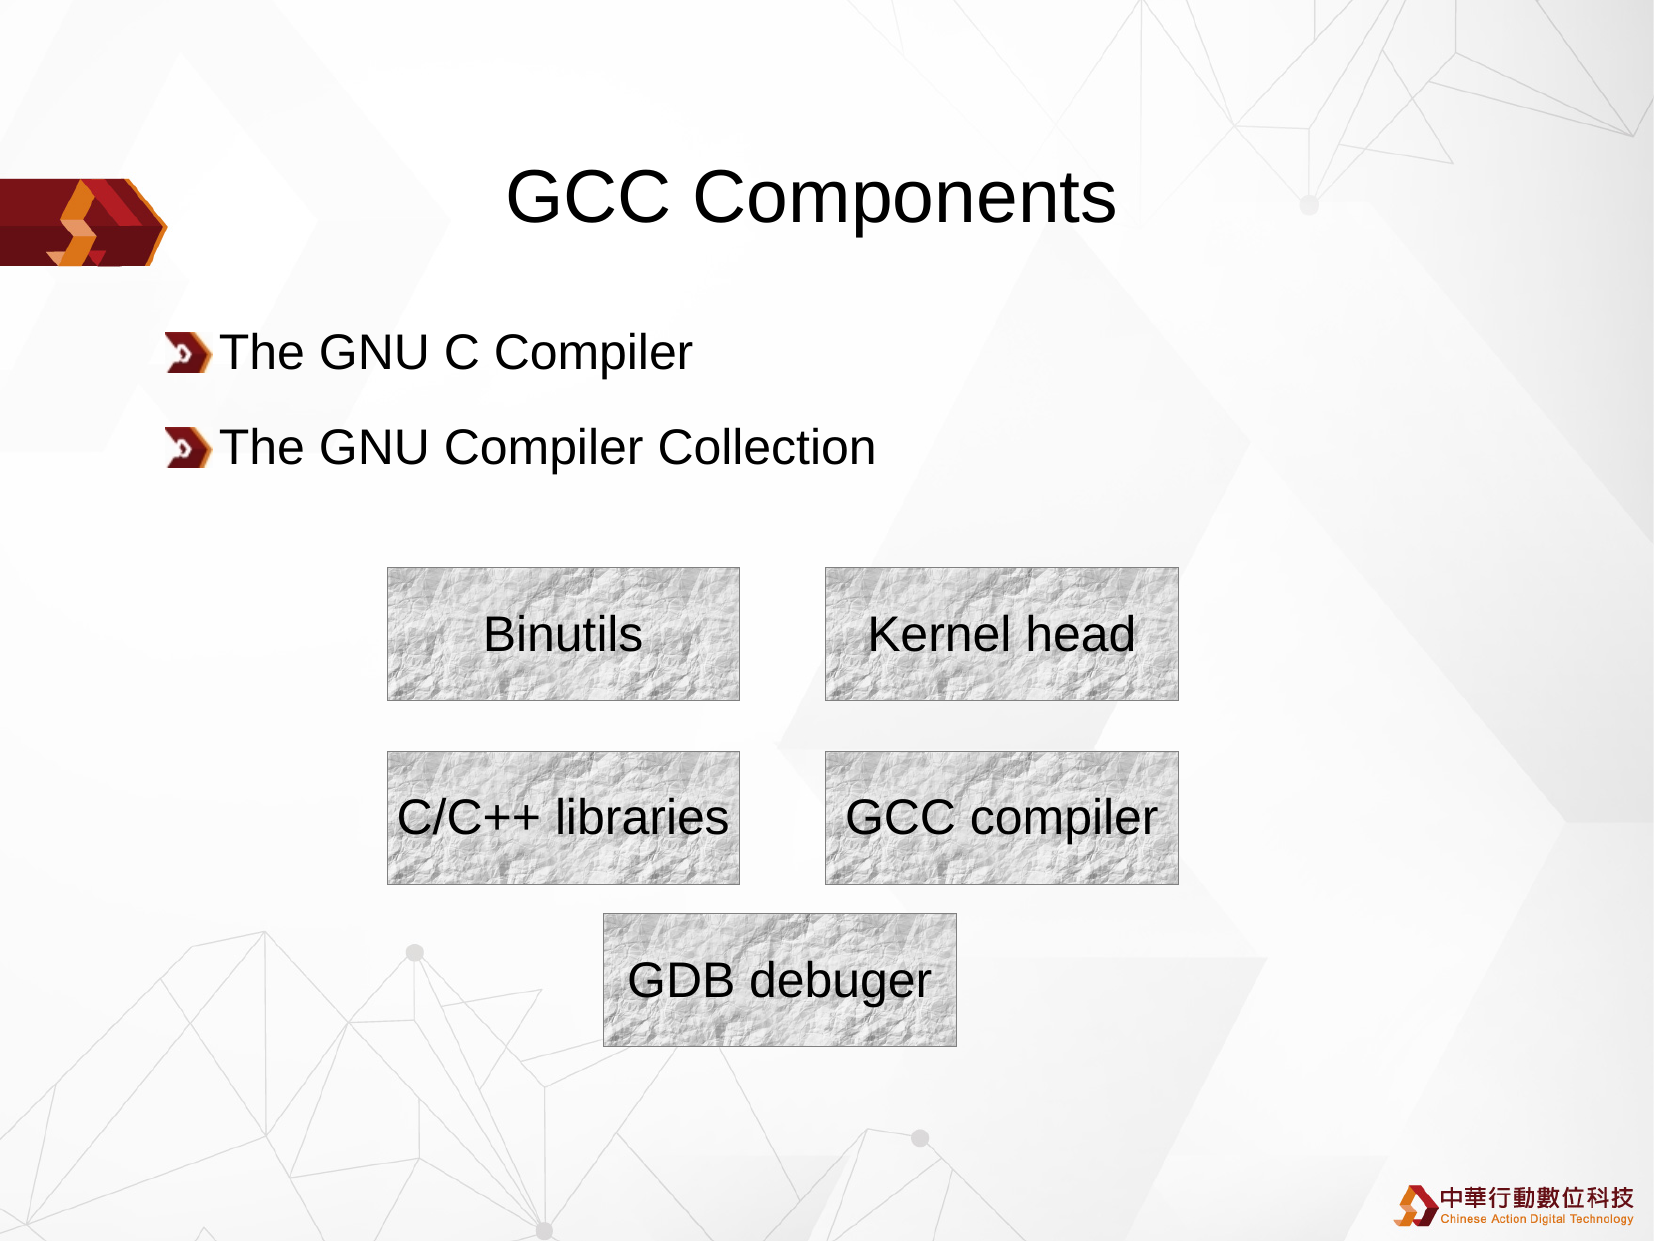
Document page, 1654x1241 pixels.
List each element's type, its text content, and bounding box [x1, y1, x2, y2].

title GCC Components [118, 112, 1506, 281]
text_box Kernel head [825, 567, 1179, 701]
text_box GCC compiler [825, 751, 1179, 885]
picture [0, 0, 1654, 1241]
text_box Binutils [387, 567, 740, 701]
text_box GDB debuger [603, 913, 957, 1047]
list The GNU C Compiler The GNU Compiler Collection [118, 324, 1571, 1045]
text_box C/C++ libraries [387, 751, 740, 885]
